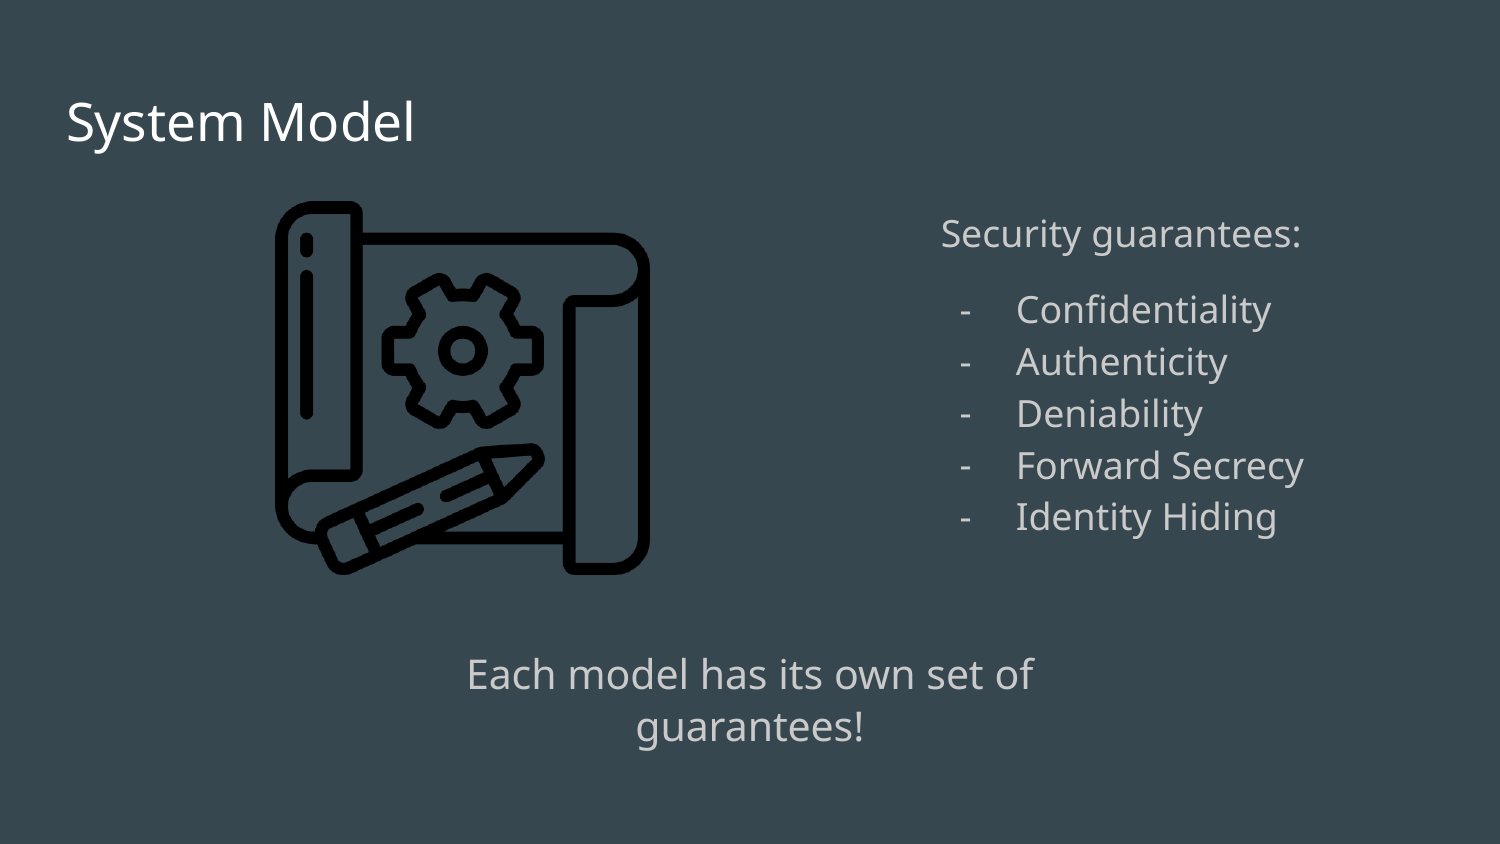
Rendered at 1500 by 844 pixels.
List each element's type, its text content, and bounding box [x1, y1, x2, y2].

list Security guarantees: Confidentiality Authenticity Deniability Forward Secrecy Identity Hiding [925, 188, 1367, 583]
title System Model [51, 72, 1449, 167]
list Each model has its own set of guarantees! [352, 631, 1148, 772]
picture [275, 201, 650, 576]
